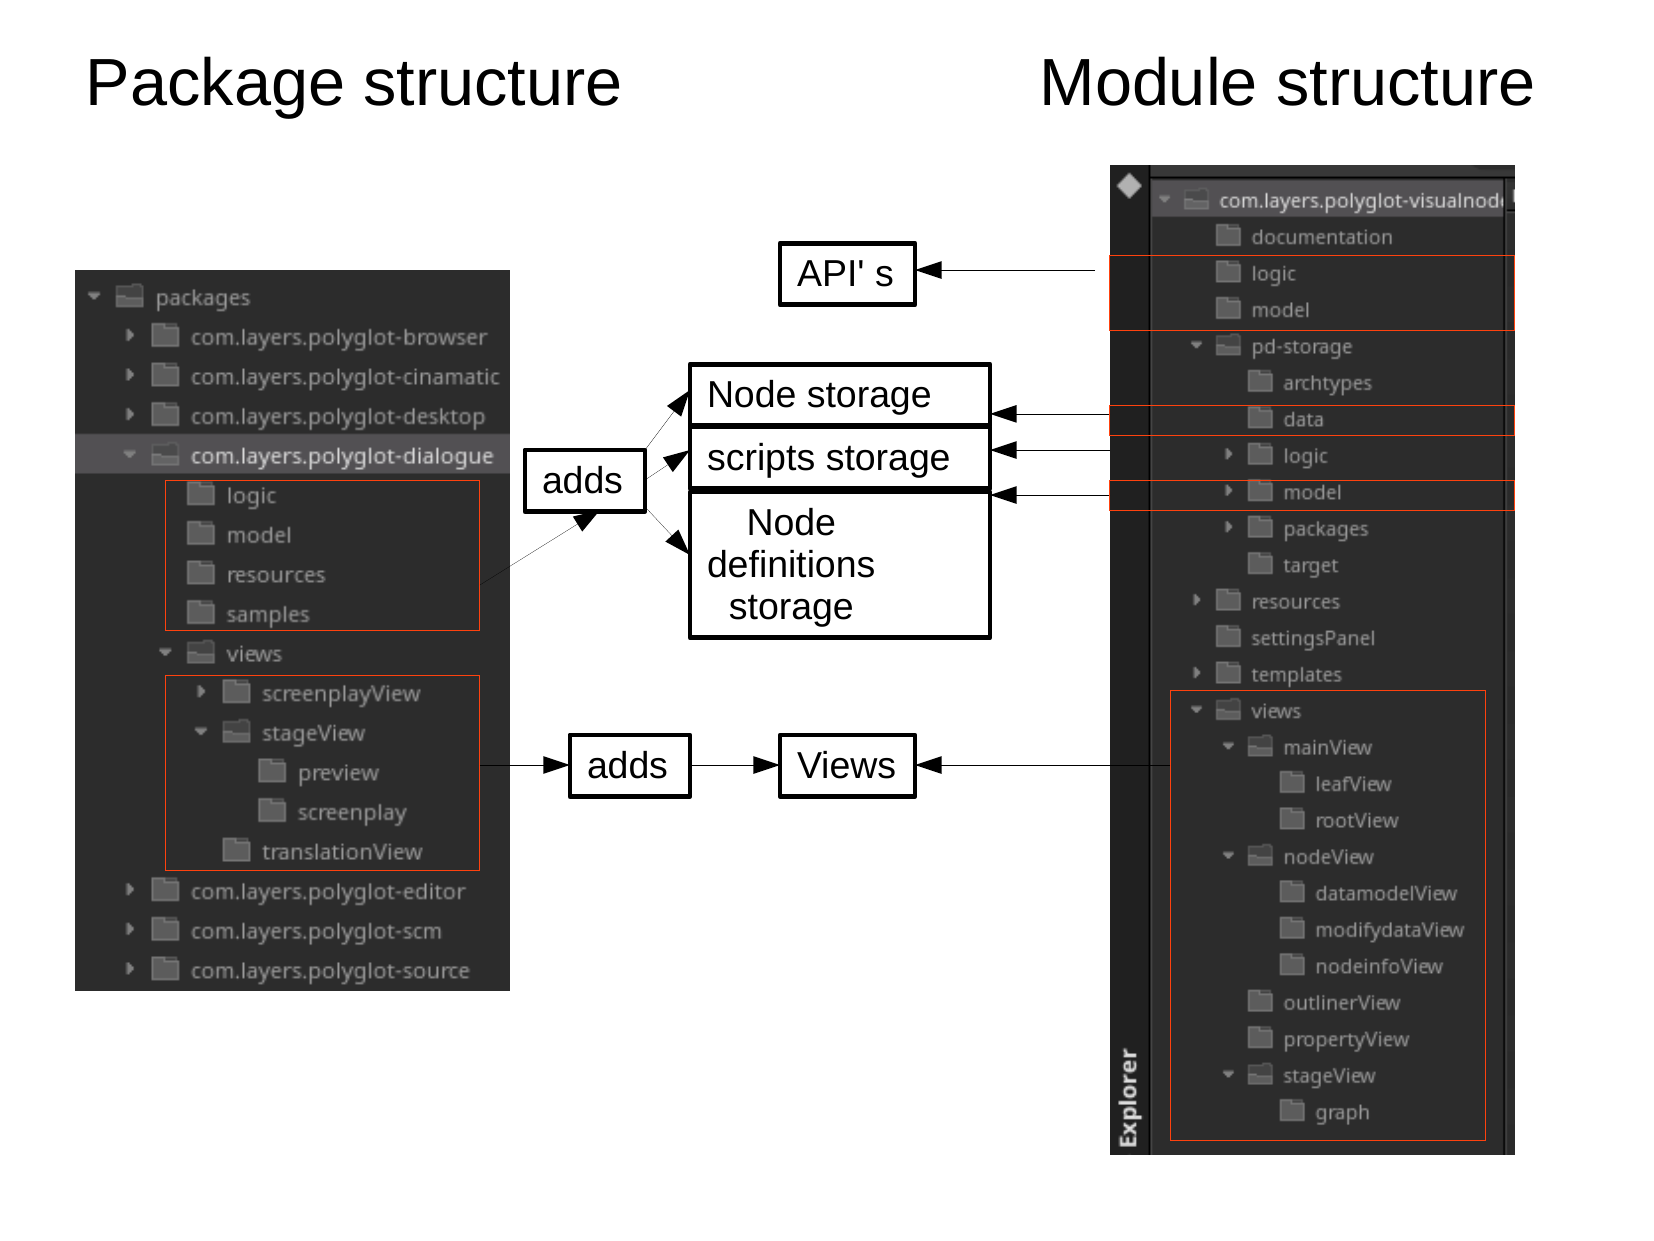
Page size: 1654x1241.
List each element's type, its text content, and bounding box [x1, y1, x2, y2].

text_box scripts storage [690, 426, 991, 489]
picture [1110, 256, 1514, 330]
picture [1171, 691, 1485, 1140]
text_box Node storage [690, 364, 991, 425]
text_box Views [780, 735, 916, 797]
text_box adds [569, 735, 691, 797]
picture [75, 270, 510, 991]
picture [1109, 436, 1515, 480]
text_box API' s [780, 243, 916, 305]
picture [1109, 331, 1515, 405]
list Module structure [968, 45, 1606, 136]
text_box adds [524, 450, 646, 512]
text_box Node definitions storage [690, 492, 991, 638]
list Package structure [15, 45, 742, 136]
picture [166, 481, 479, 630]
picture [1109, 165, 1515, 255]
picture [166, 676, 479, 870]
picture [1110, 481, 1514, 510]
picture [1110, 406, 1514, 435]
picture [1109, 511, 1515, 1155]
